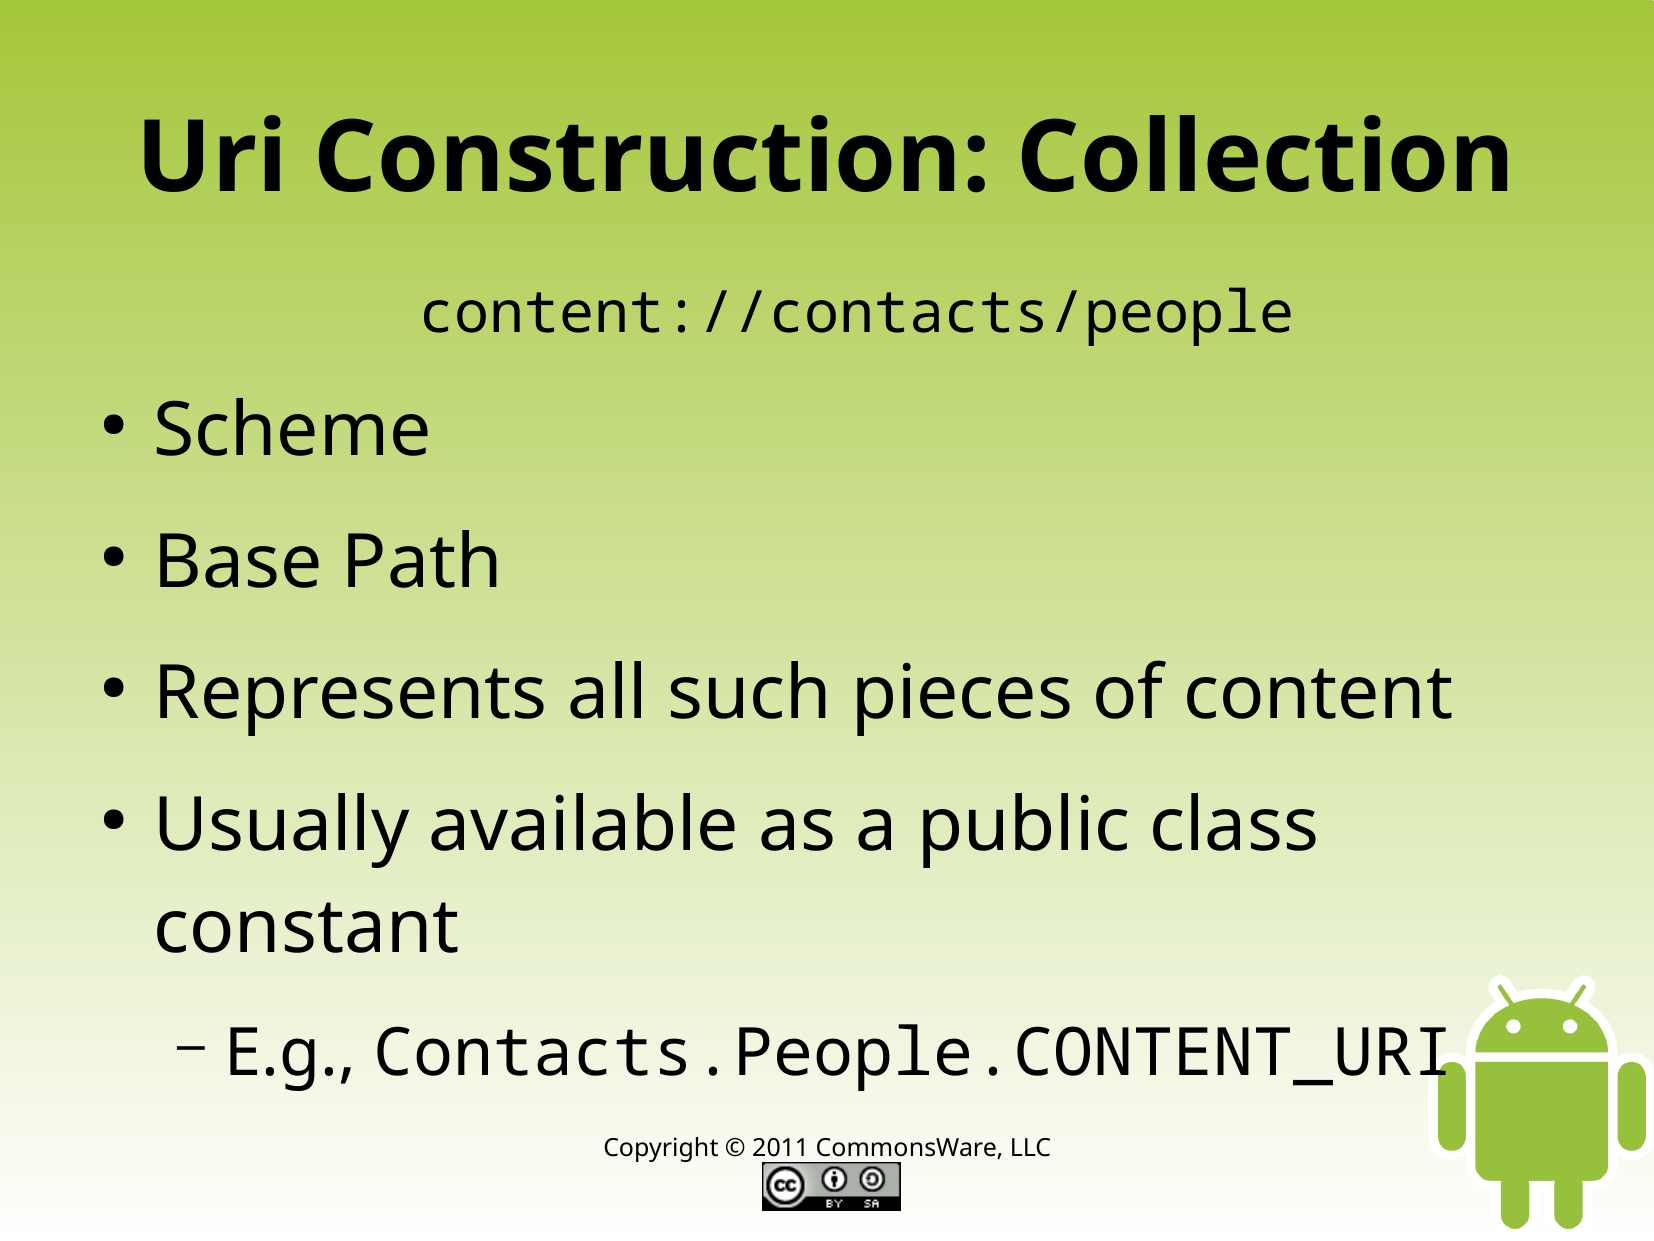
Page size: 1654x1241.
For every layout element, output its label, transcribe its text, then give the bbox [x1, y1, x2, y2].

title Uri Construction: Collection [82, 49, 1571, 257]
text_box content://contacts/people [404, 262, 1235, 346]
picture [762, 1162, 901, 1211]
list Scheme Base Path Represents all such pieces of content Usually available as a public class constant E.g., Contacts.People.CONTENT_URI [82, 375, 1571, 1109]
picture [1428, 975, 1654, 1238]
